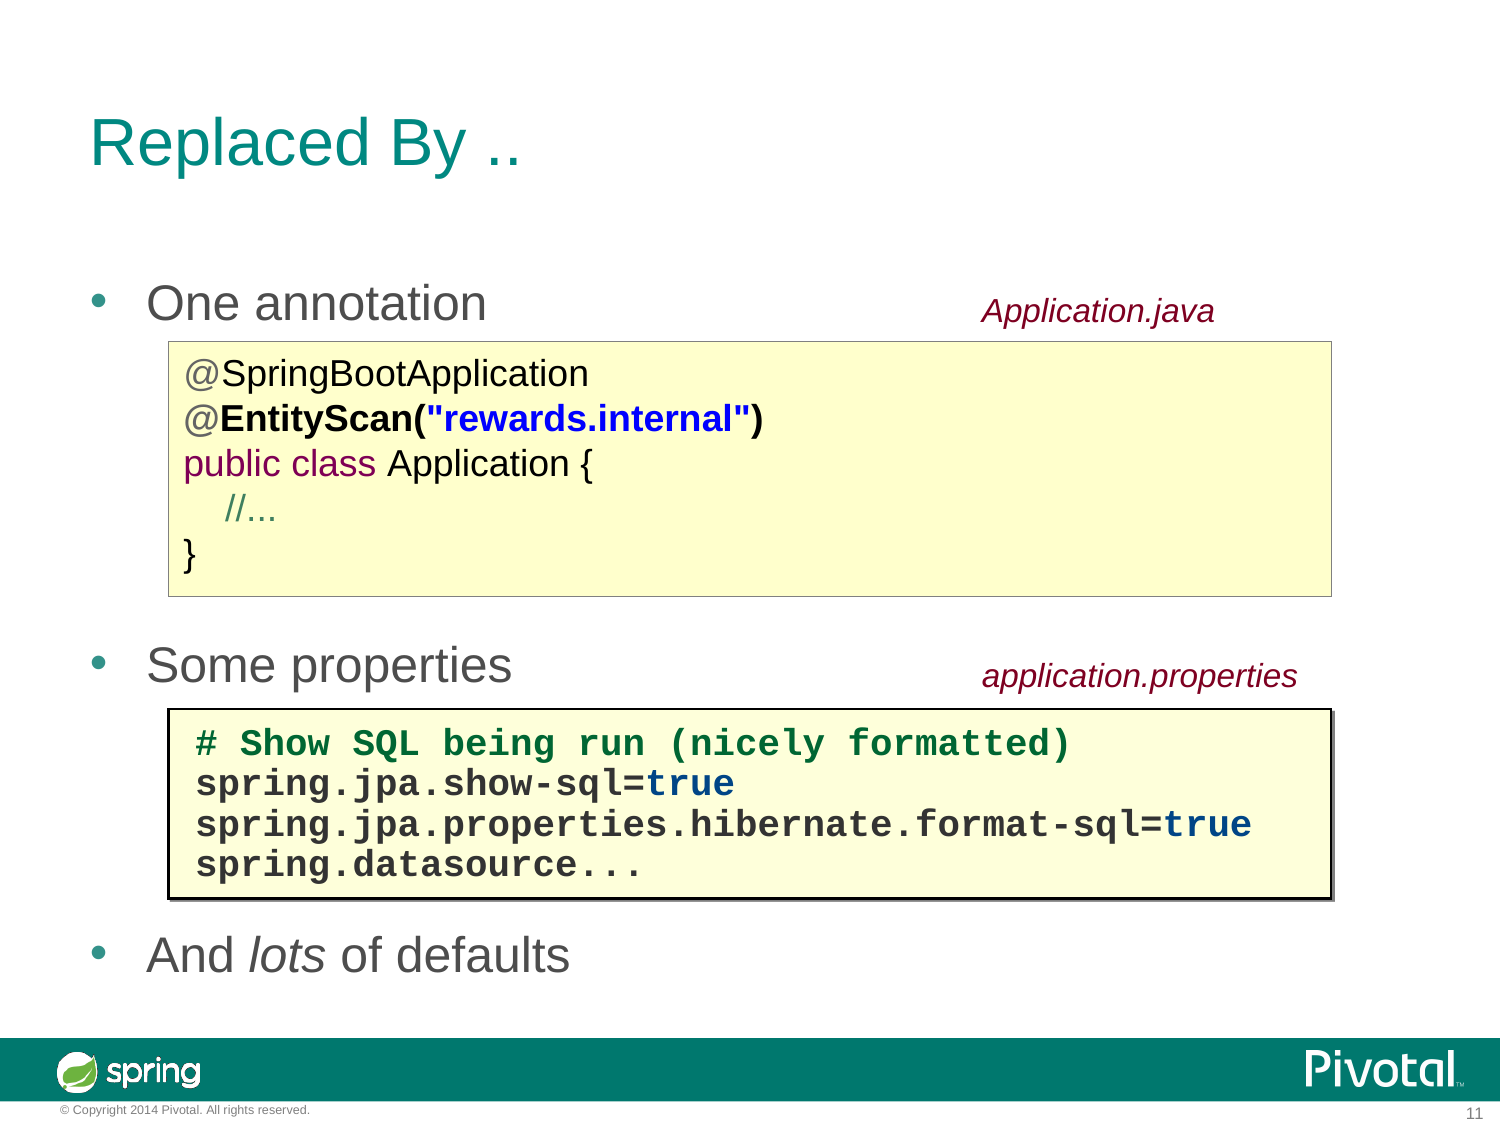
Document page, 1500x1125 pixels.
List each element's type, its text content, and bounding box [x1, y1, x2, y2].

text_box Application.java [967, 281, 1332, 342]
text_box application.properties [967, 646, 1332, 708]
picture [1306, 1050, 1464, 1087]
text_box @SpringBootApplication @EntityScan("rewards.internal") public class Application { //... } [168, 341, 1332, 597]
title Replaced By .. [75, 45, 1426, 233]
picture [32, 1041, 210, 1103]
text_box # Show SQL being run (nicely formatted) spring.jpa.show-sql=true spring.jpa.properties.hibernate.format-sql=true spring.datasource... [168, 709, 1332, 899]
list One annotation Some properties And lots of defaults [75, 262, 1426, 991]
